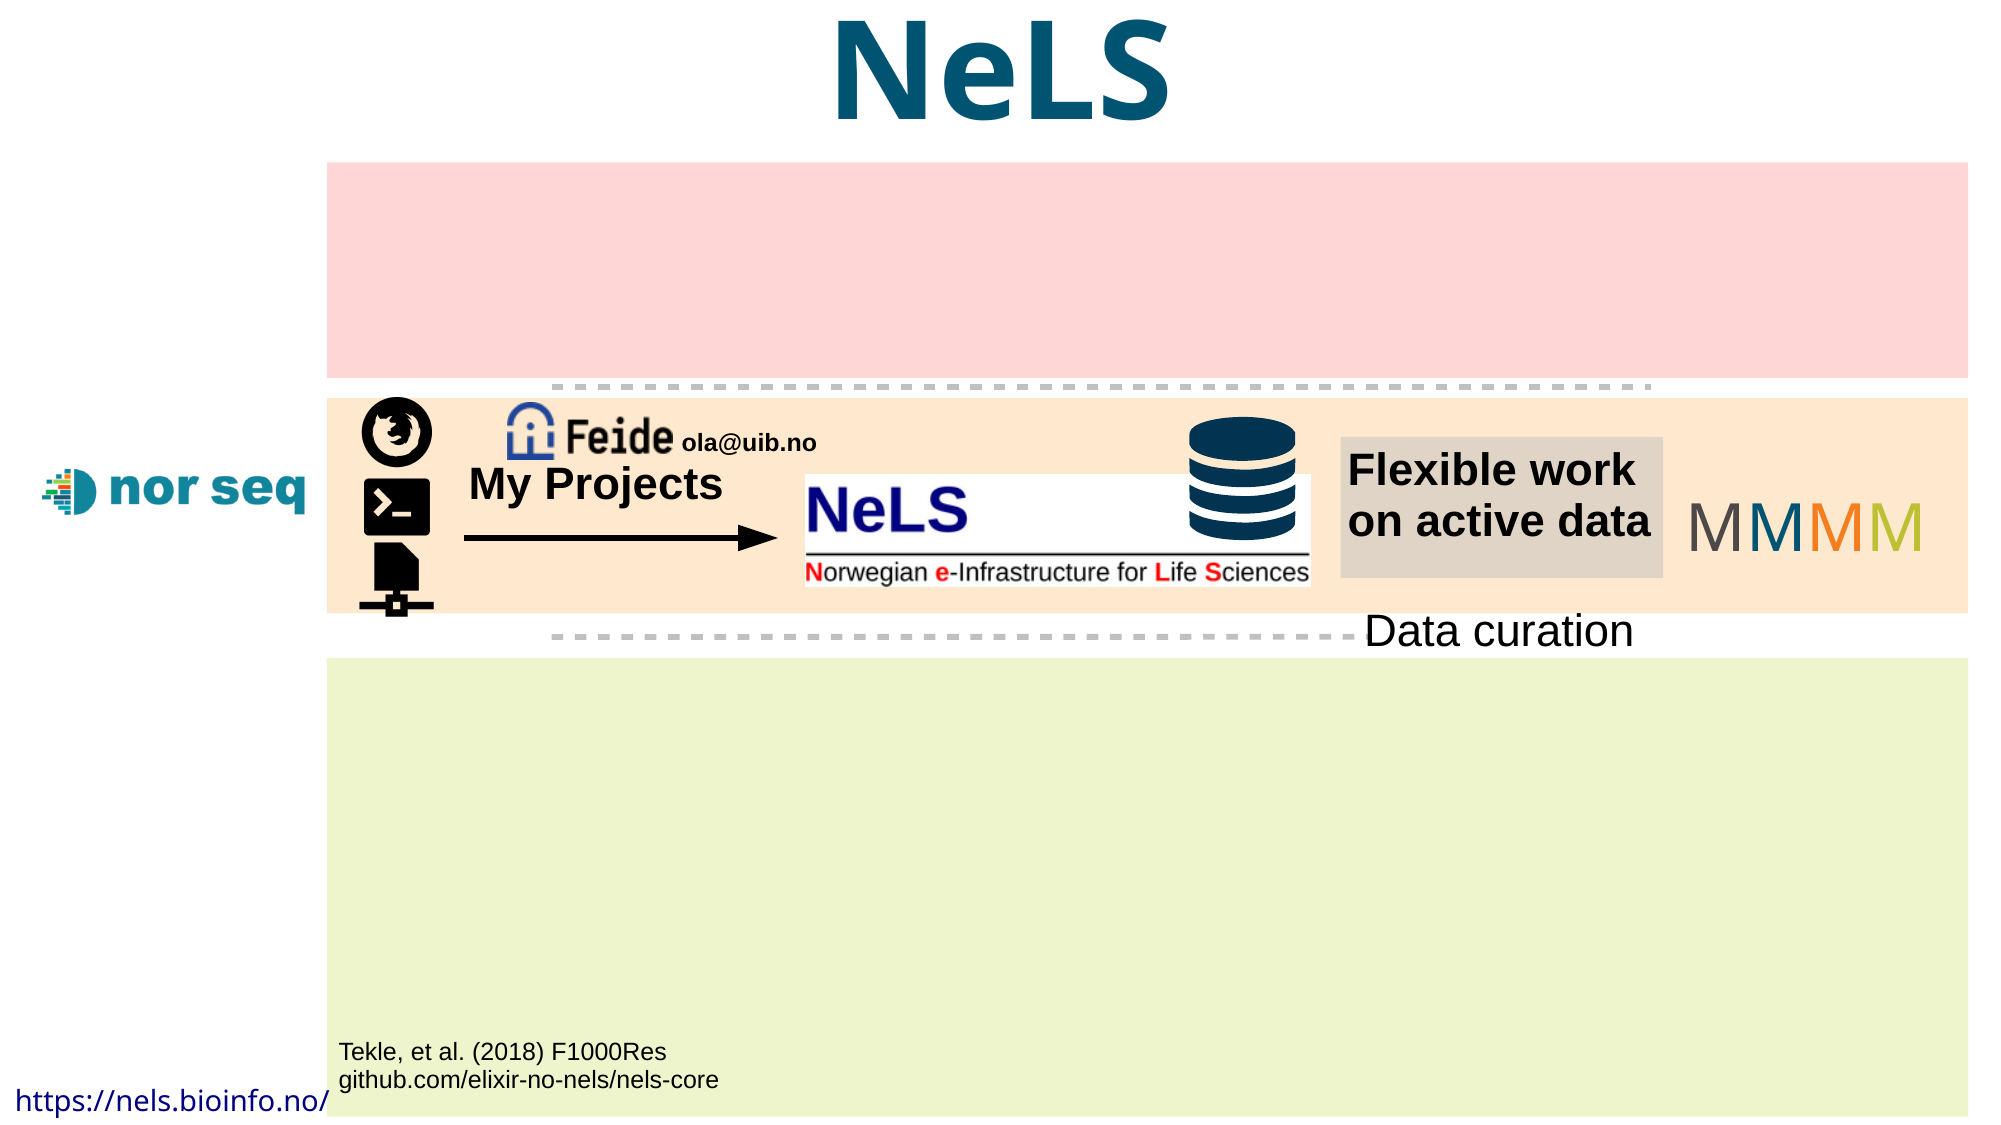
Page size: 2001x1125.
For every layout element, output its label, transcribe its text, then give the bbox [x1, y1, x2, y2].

text_box https://nels.bioinfo.no/ [0, 1072, 384, 1125]
text_box [430, 398, 1969, 614]
picture [507, 402, 673, 450]
title NeLS [791, 0, 1209, 184]
text_box ola@uib.no [666, 421, 867, 483]
picture [805, 402, 1320, 587]
picture [352, 391, 441, 624]
text_box [326, 398, 364, 614]
text_box MMMM [1670, 472, 1968, 555]
text_box Tekle, et al. (2018) F1000Res github.com/elixir-no-nels/nels-core [323, 1002, 920, 1125]
text_box Flexible work on active data [1332, 437, 1671, 585]
picture [42, 469, 305, 515]
text_box My Projects [453, 450, 744, 534]
text_box [326, 657, 1969, 1117]
text_box [326, 162, 1969, 378]
text_box Data curation [1349, 597, 1655, 667]
